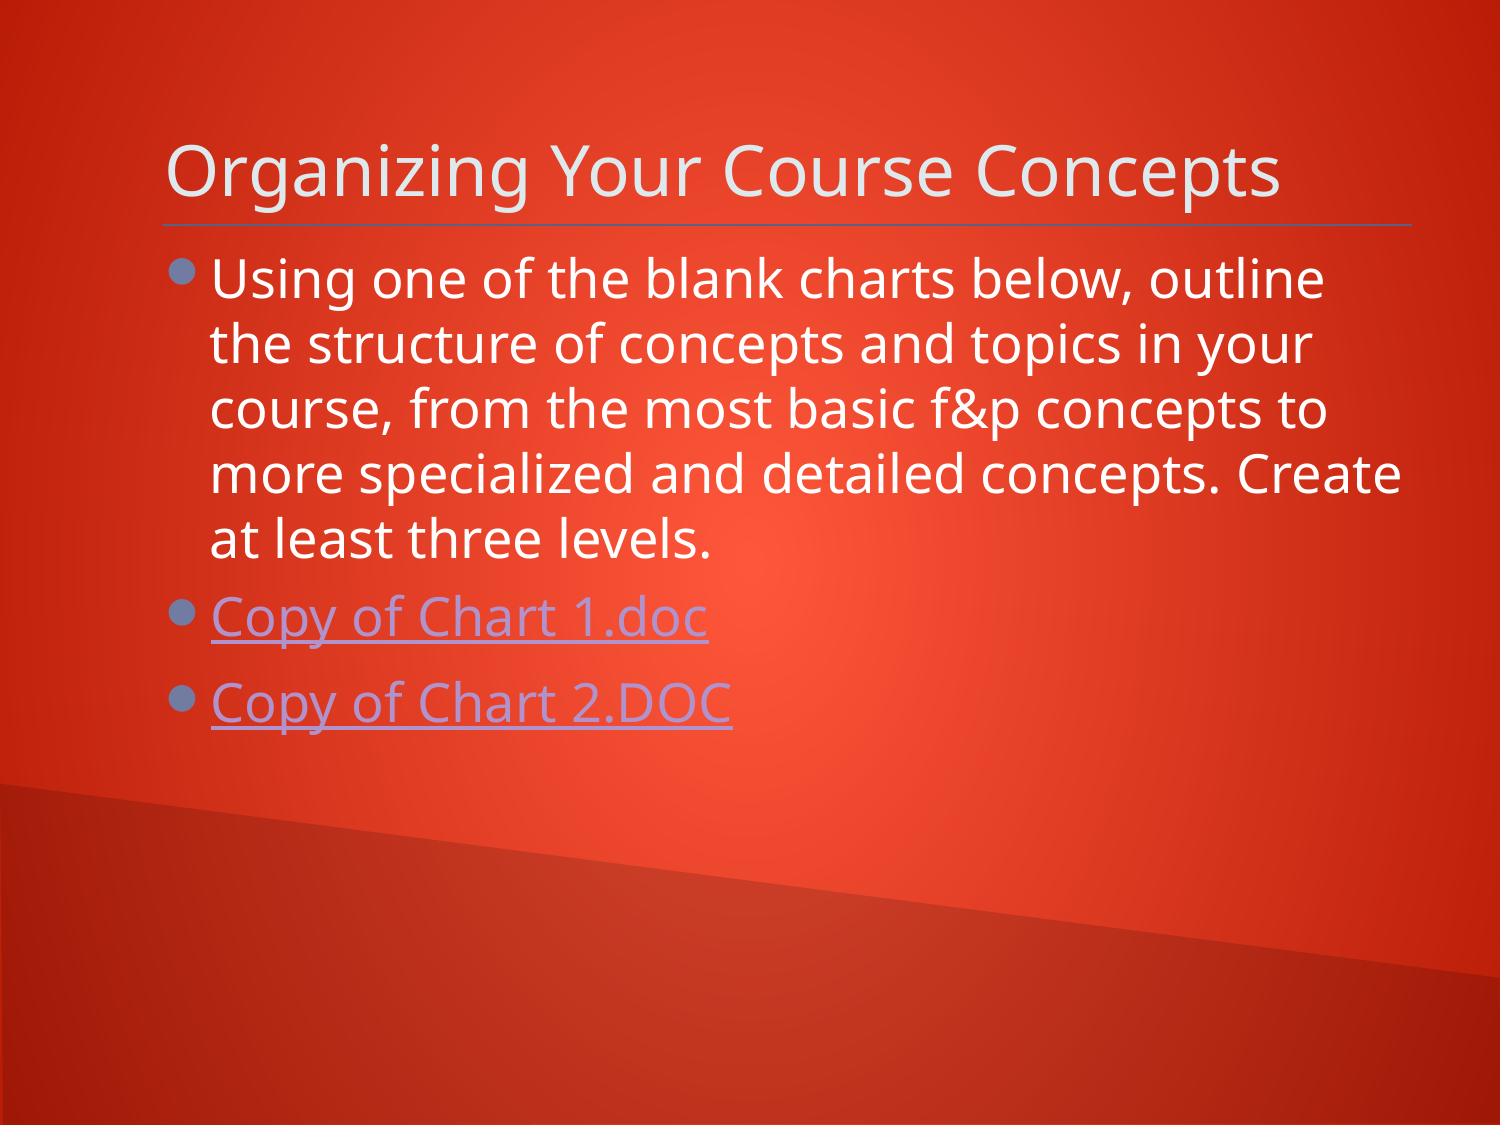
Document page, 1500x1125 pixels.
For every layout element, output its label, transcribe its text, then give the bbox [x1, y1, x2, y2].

list Using one of the blank charts below, outline the structure of concepts and topics in your course, from the most basic f&p concepts to more specialized and detailed concepts. Create at least three levels. Copy of Chart 1.doc Copy of Chart 2.DOC [150, 237, 1425, 988]
title Organizing Your Course Concepts [150, 45, 1425, 233]
